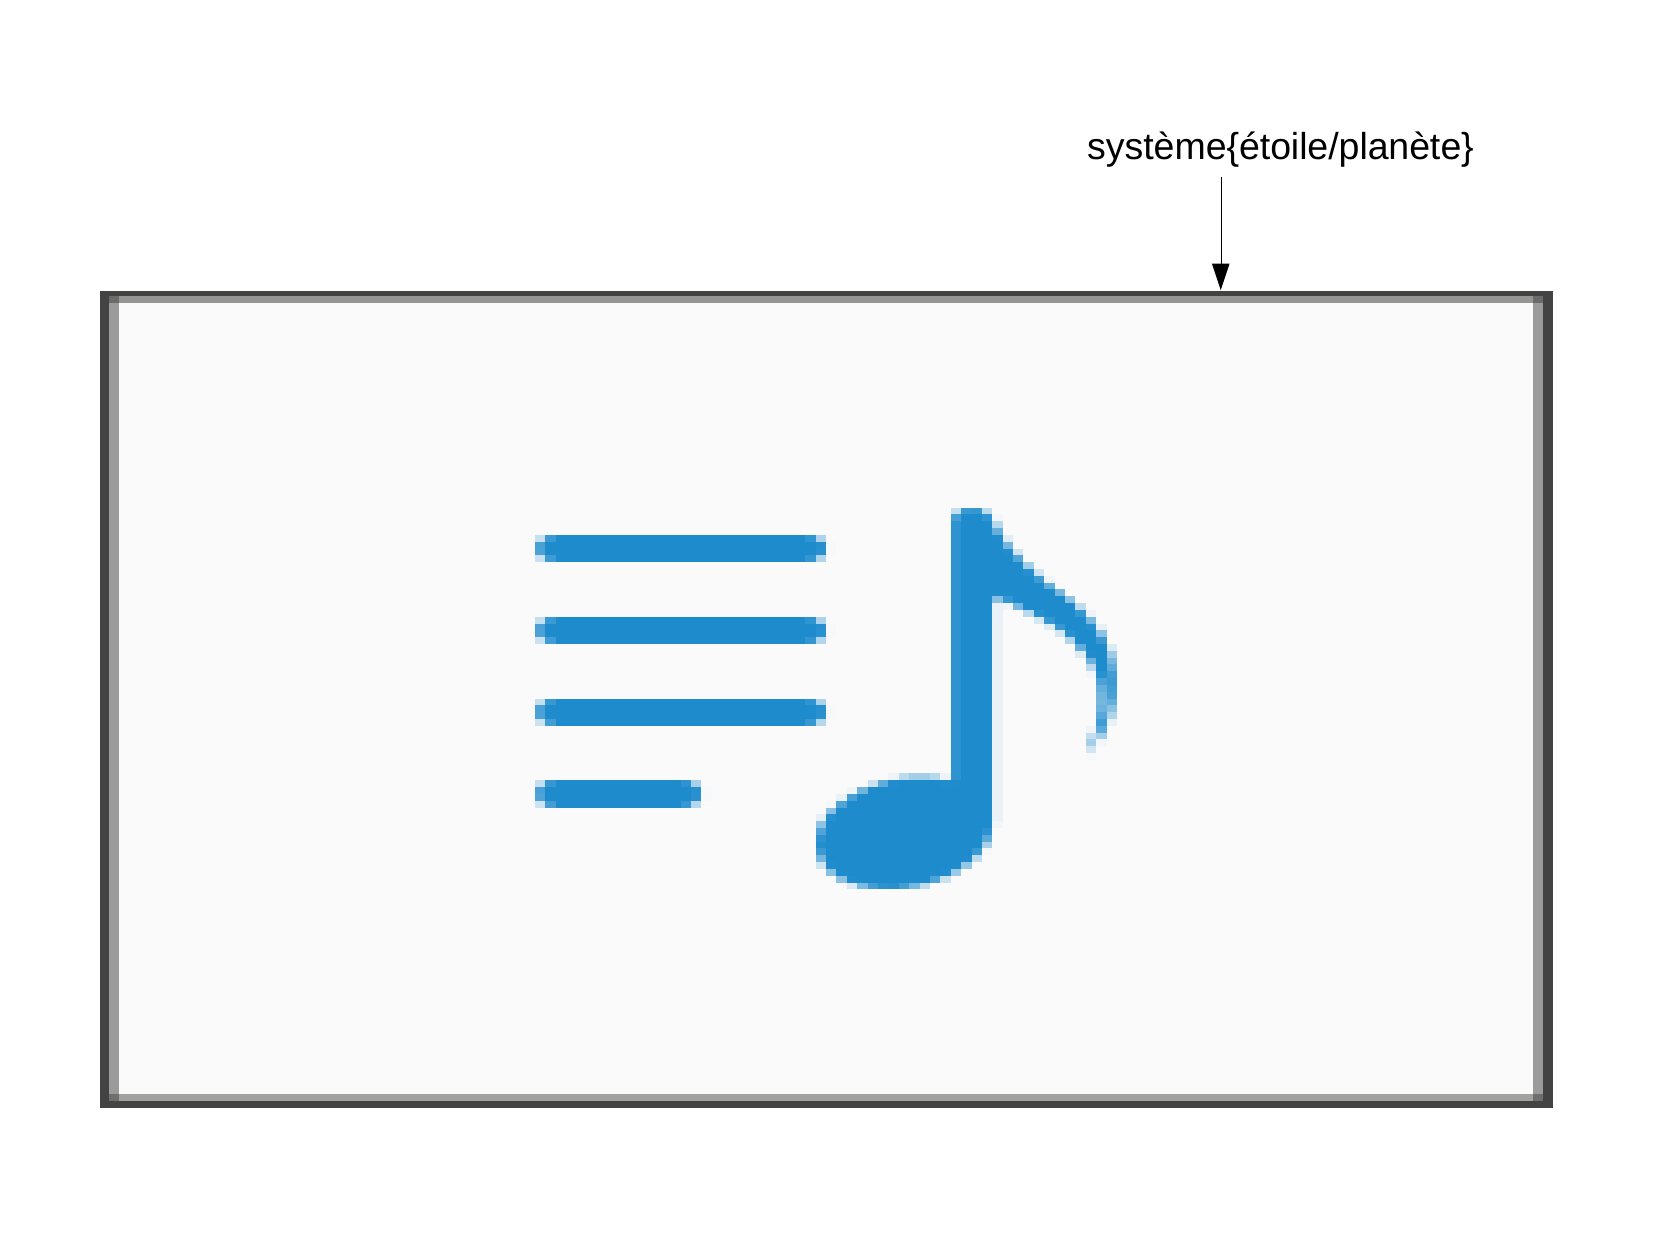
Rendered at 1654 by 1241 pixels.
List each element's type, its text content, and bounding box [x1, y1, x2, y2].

text_box système{étoile/planète} [1072, 118, 1489, 175]
text_box [99, 290, 1555, 1109]
